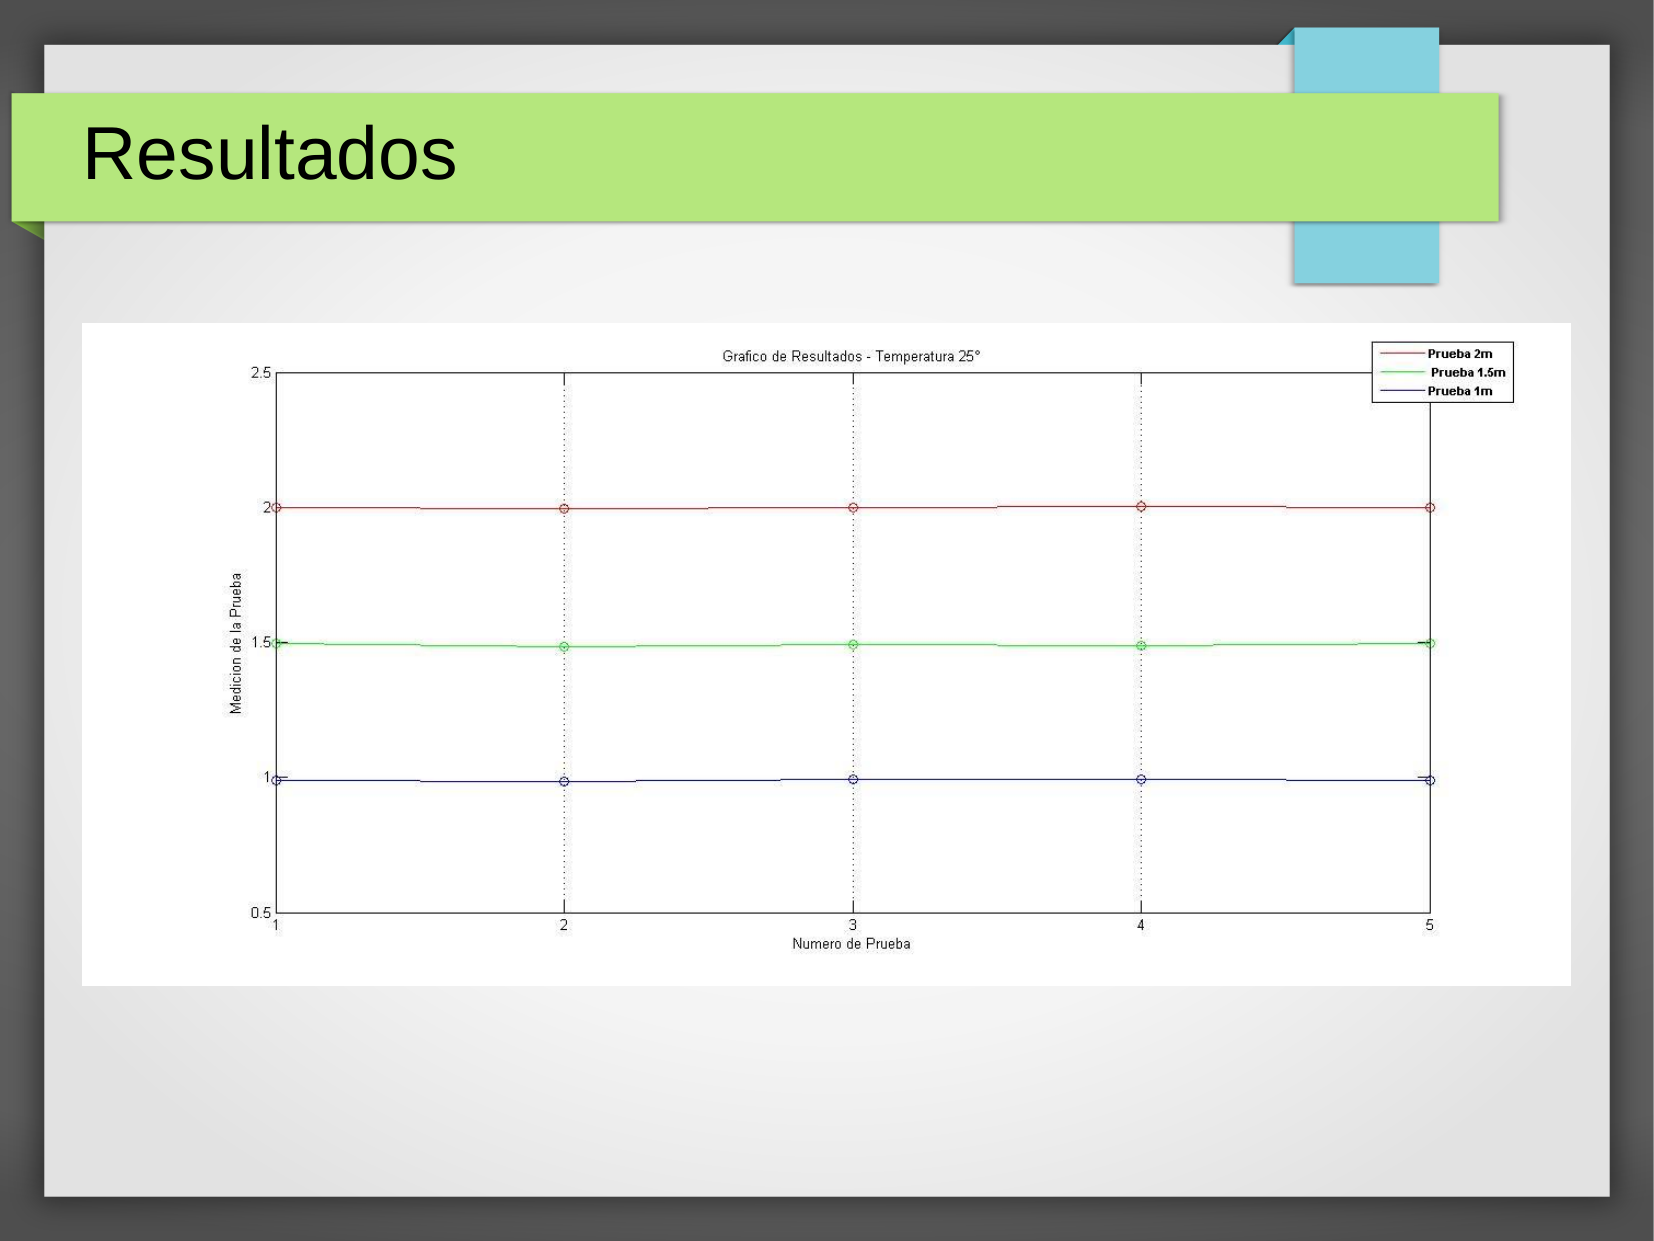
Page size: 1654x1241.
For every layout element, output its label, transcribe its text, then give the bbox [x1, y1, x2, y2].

picture [0, 0, 1654, 1241]
title Resultados [82, 94, 1264, 213]
